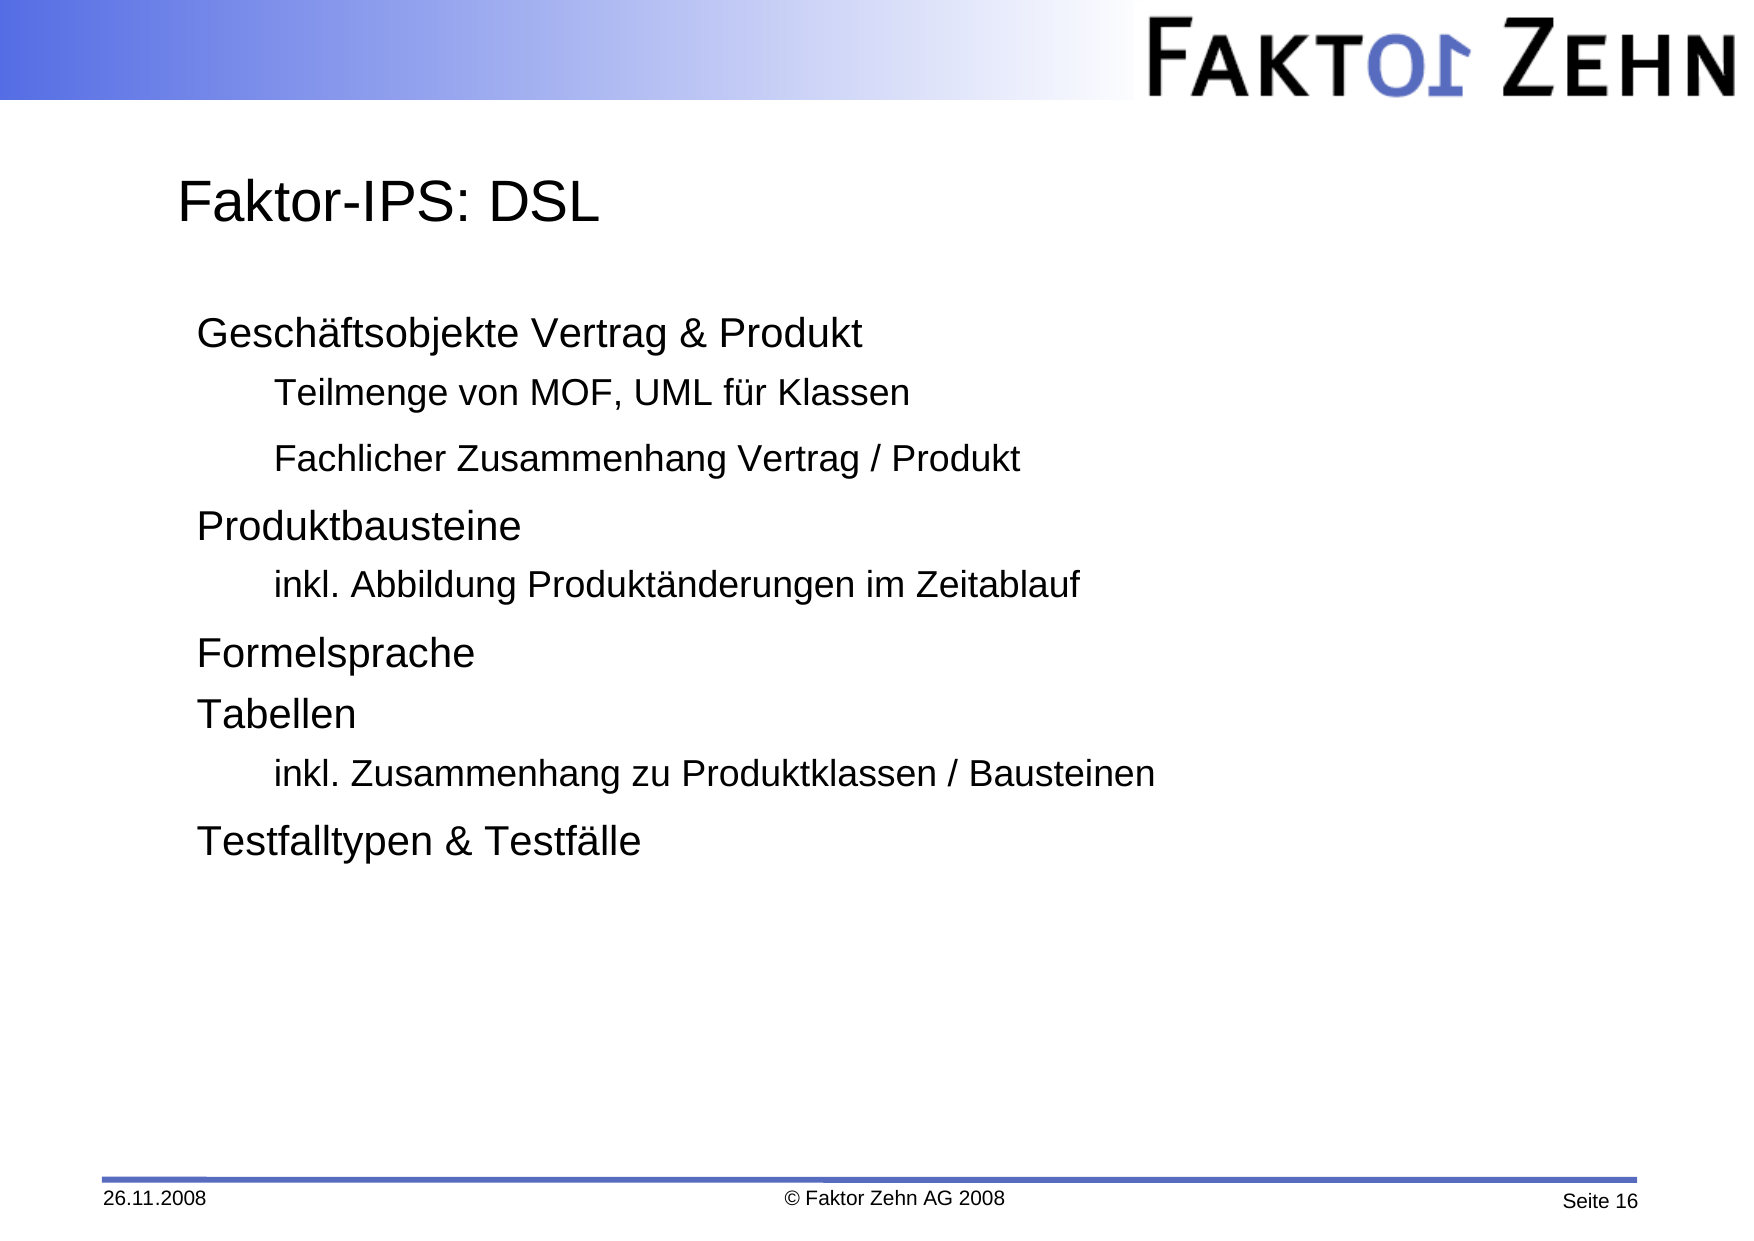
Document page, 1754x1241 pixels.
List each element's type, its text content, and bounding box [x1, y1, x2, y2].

title Faktor-IPS: DSL [177, 135, 1574, 266]
list Geschäftsobjekte Vertrag & Produkt Teilmenge von MOF, UML für Klassen Fachlicher Zusammenhang Vertrag / Produkt Produktbausteine inkl. Abbildung Produktänderungen im Zeitablauf Formelsprache Tabellen inkl. Zusammenhang zu Produktklassen / Bausteinen Testfalltypen & Testfälle [179, 310, 1576, 1123]
picture [1133, 2, 1749, 105]
